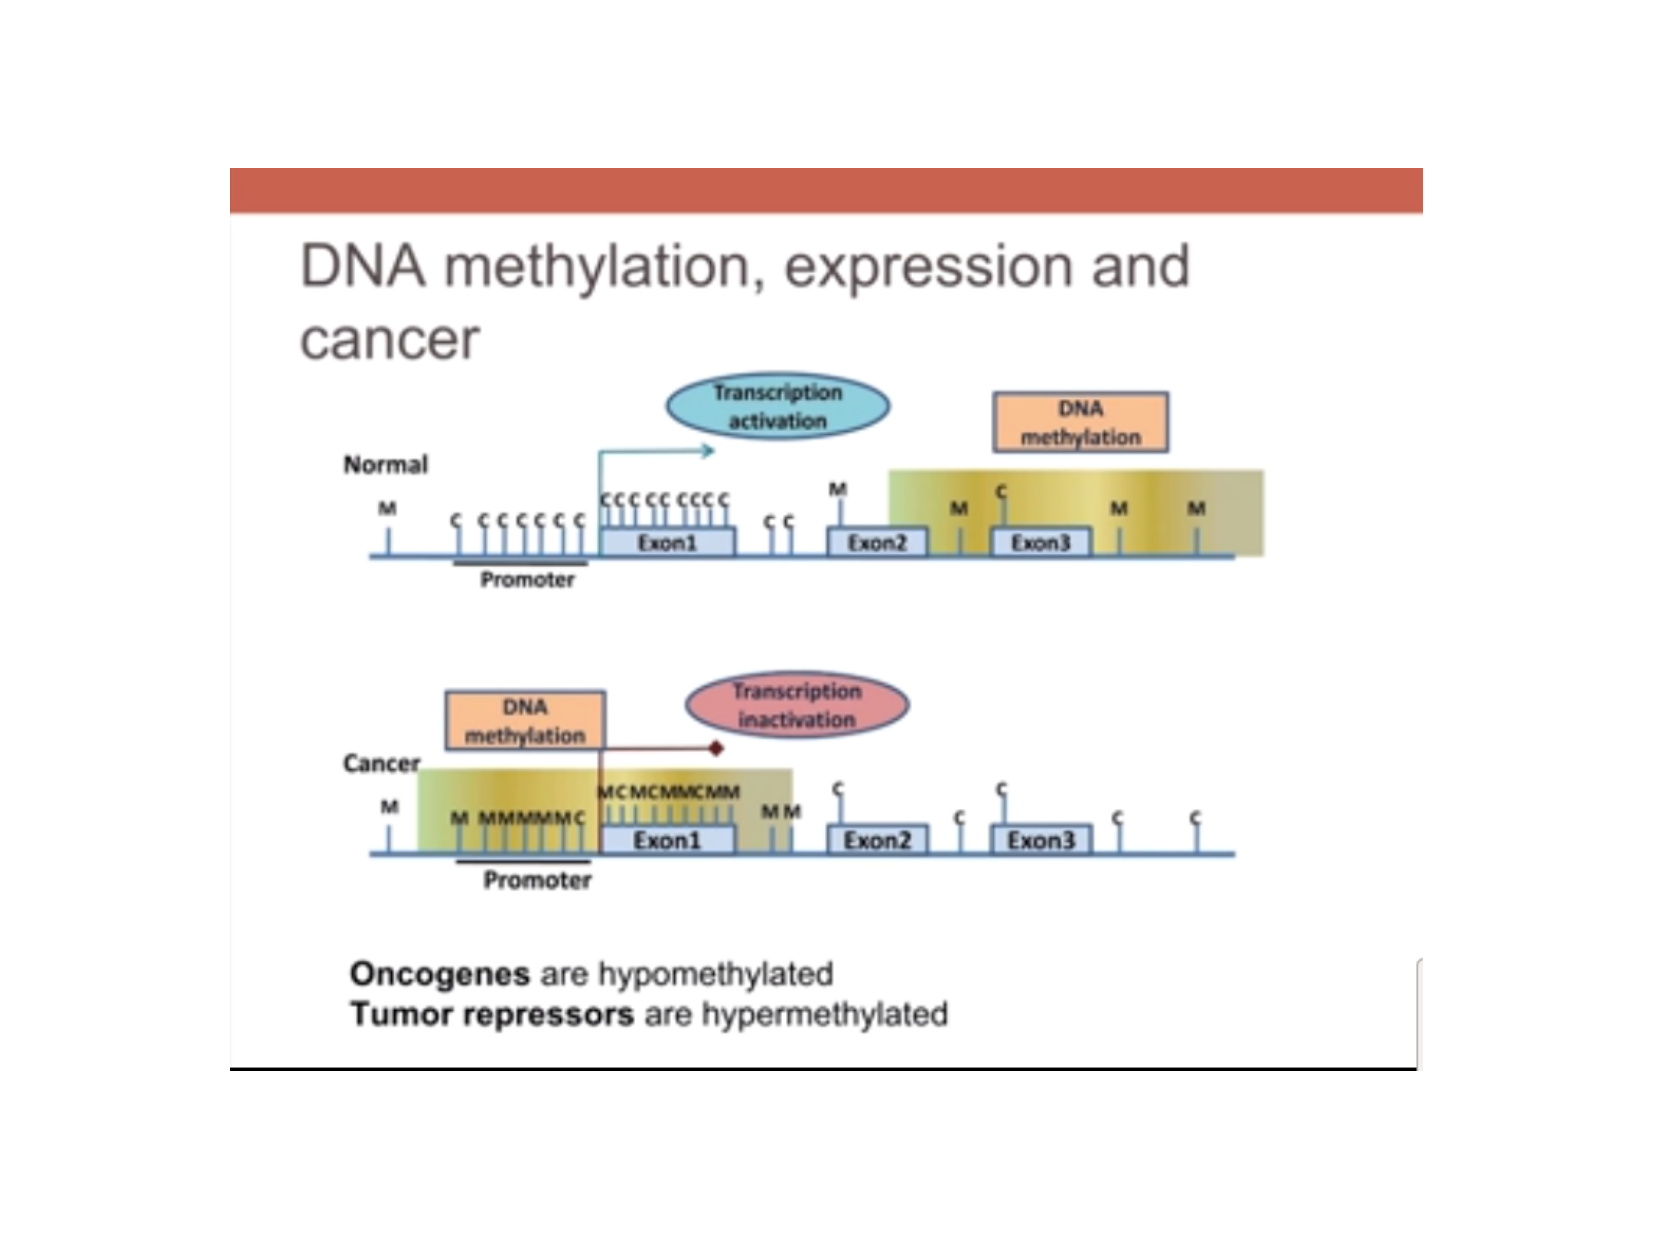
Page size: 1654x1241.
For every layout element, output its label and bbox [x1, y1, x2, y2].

picture [230, 168, 1423, 1071]
